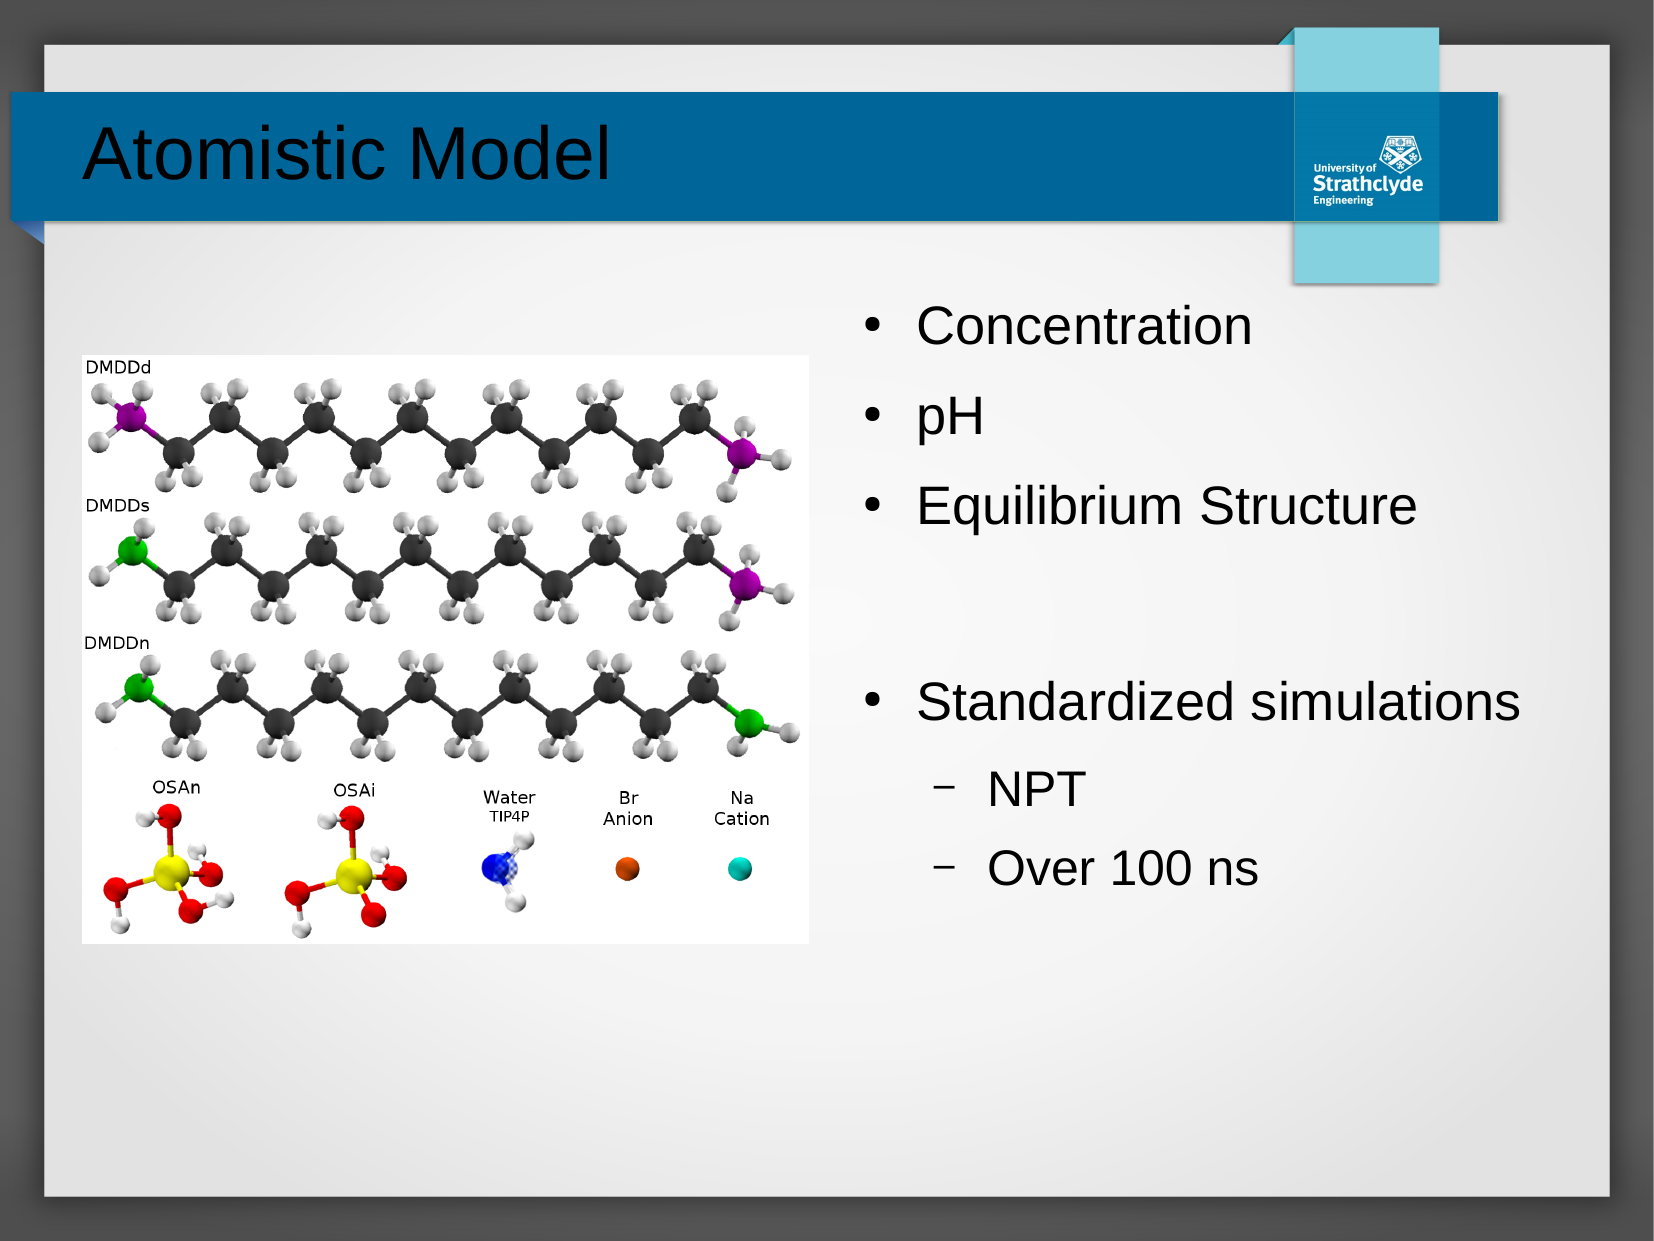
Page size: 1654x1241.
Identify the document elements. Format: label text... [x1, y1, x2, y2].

title Atomistic Model [82, 94, 1264, 213]
list Concentration pH Equilibrium Structure [845, 295, 1572, 639]
list Standardized simulations NPT Over 100 ns [845, 670, 1572, 1015]
picture [0, 0, 1654, 1241]
